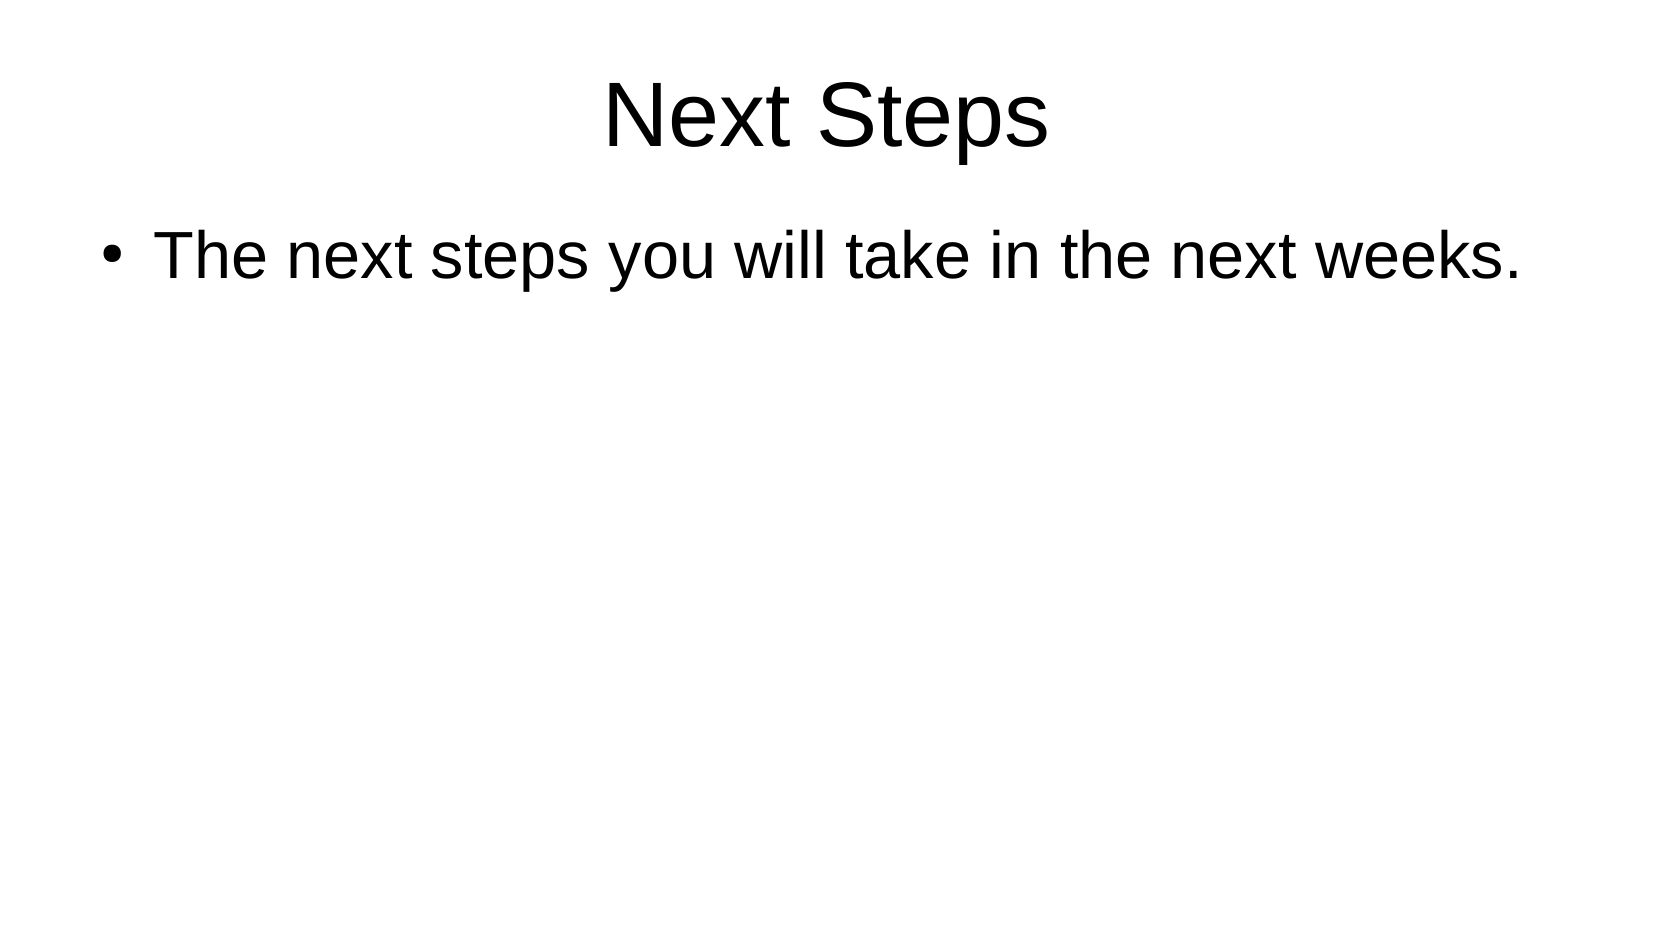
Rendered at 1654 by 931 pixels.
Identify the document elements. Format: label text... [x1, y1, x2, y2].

title Next Steps [82, 37, 1571, 193]
list The next steps you will take in the next weeks. [82, 217, 1571, 758]
